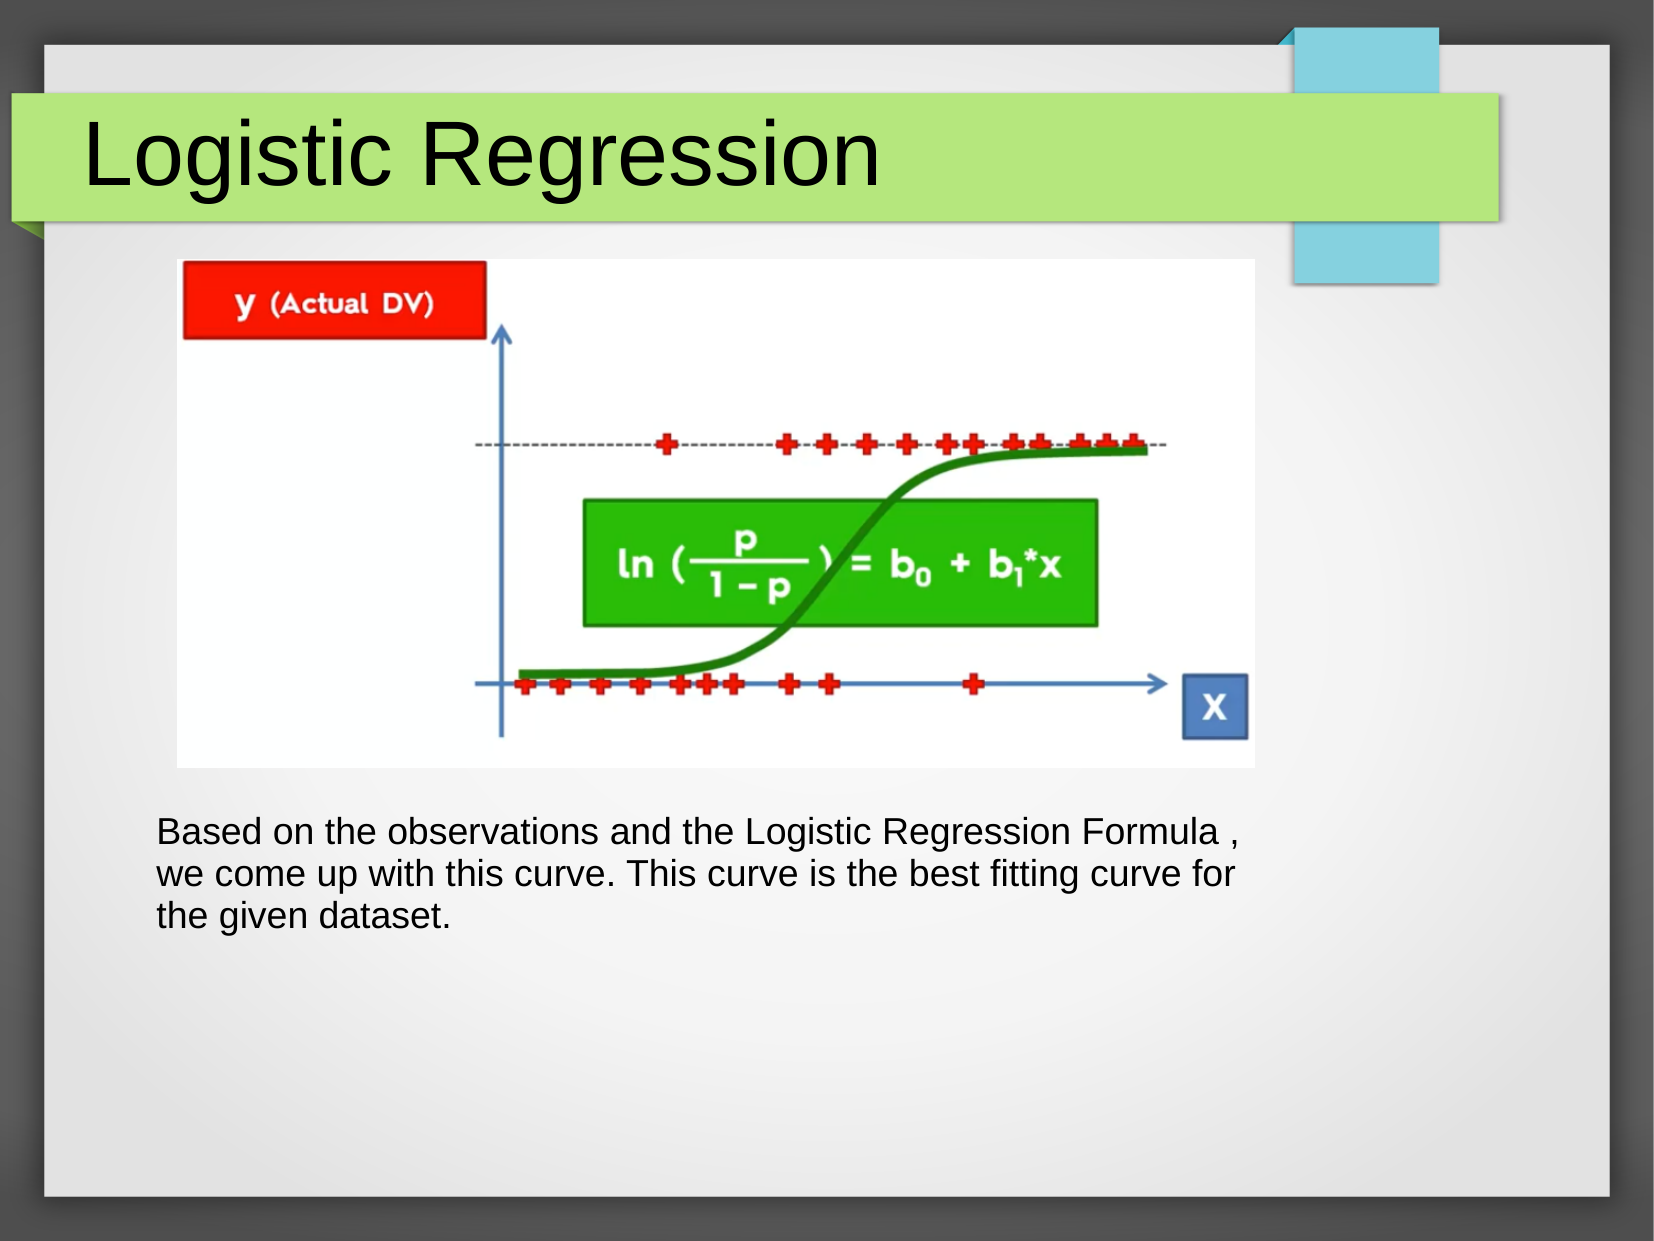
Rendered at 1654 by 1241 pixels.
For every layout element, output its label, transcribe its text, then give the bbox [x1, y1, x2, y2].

title Logistic Regression [82, 94, 1264, 213]
text_box Based on the observations and the Logistic Regression Formula , we come up with this curve. This curve is the best fitting curve for the given dataset. [106, 803, 1312, 944]
picture [0, 0, 1654, 1241]
